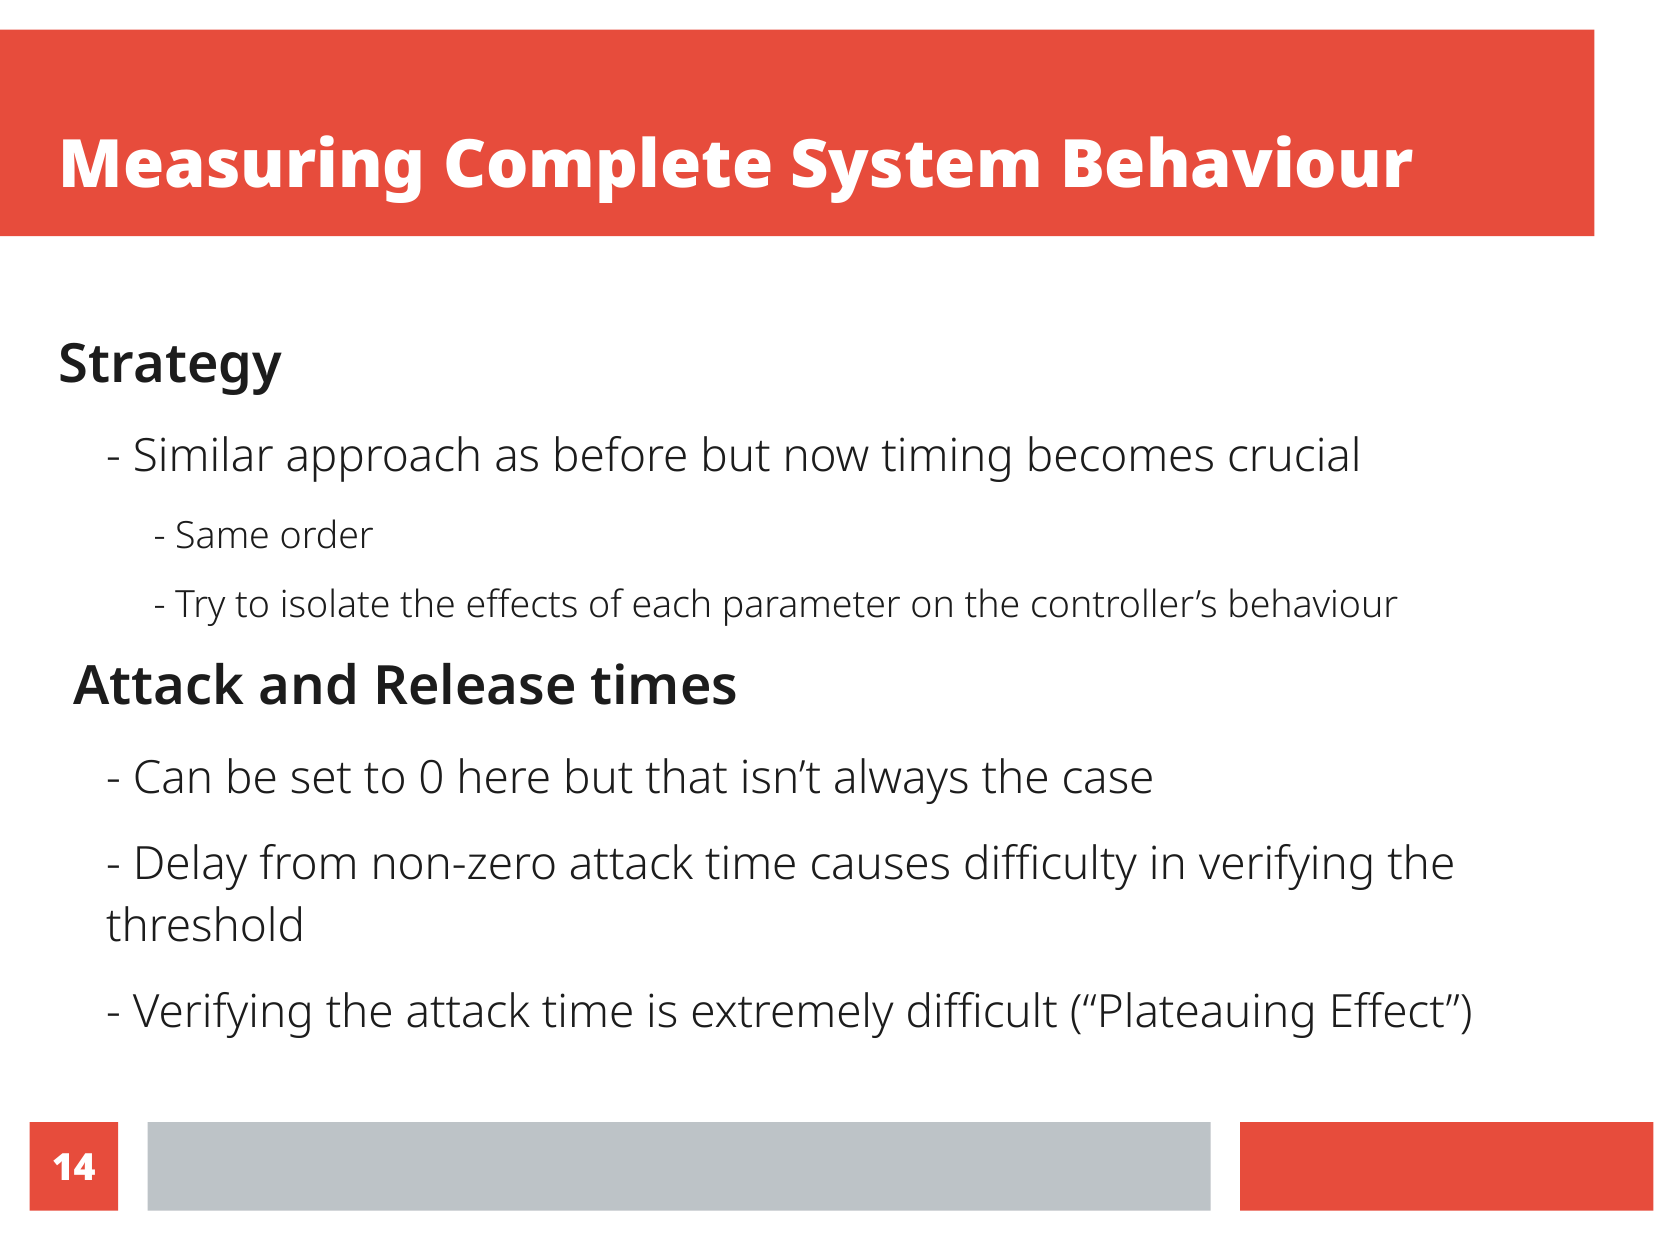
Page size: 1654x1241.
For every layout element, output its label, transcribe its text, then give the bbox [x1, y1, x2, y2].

list Strategy - Similar approach as before but now timing becomes crucial - Same order - Try to isolate the effects of each parameter on the controller’s behaviour Attack and Release times - Can be set to 0 here but that isn’t always the case - Delay from non-zero attack time causes difficulty in verifying the threshold - Verifying the attack time is extremely difficult (“Plateauing Effect”) [59, 324, 1565, 1093]
title Measuring Complete System Behaviour [59, 59, 1595, 207]
